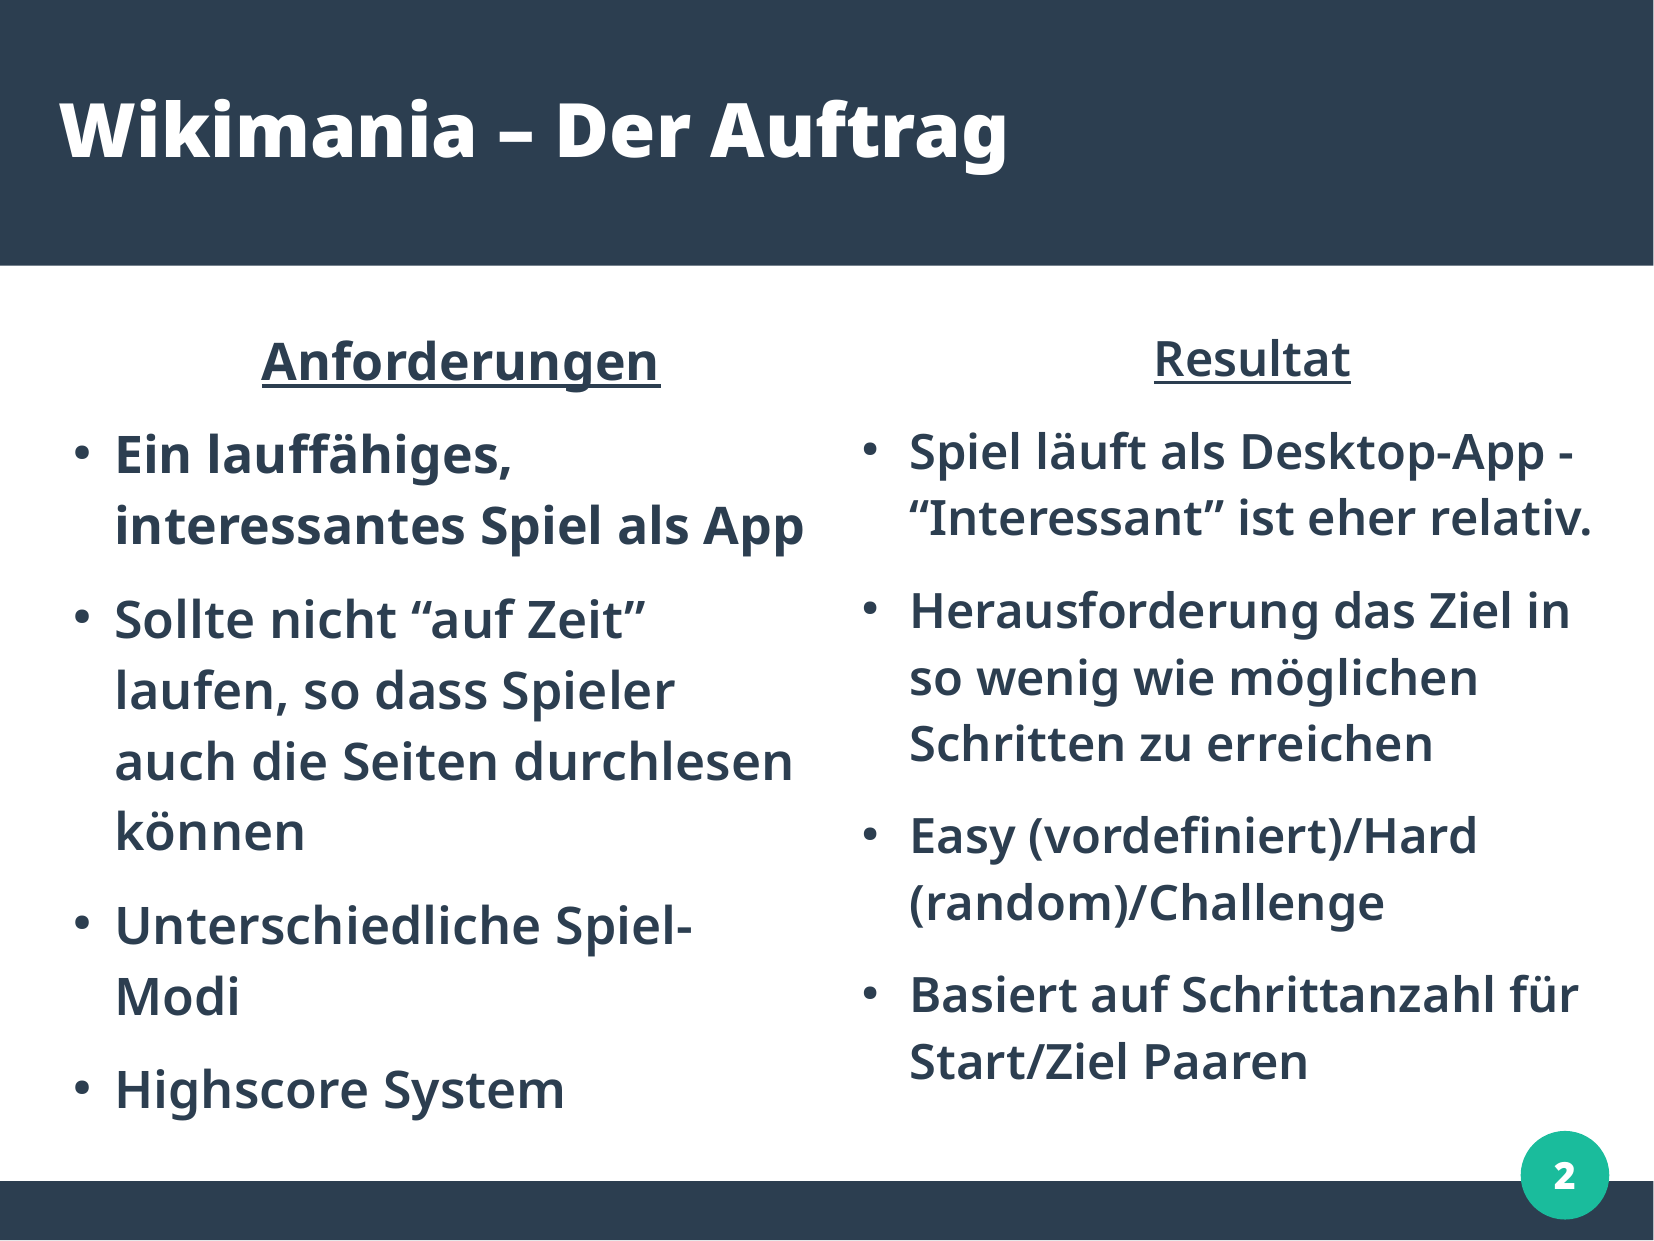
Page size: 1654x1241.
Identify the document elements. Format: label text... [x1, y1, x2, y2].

title Wikimania – Der Auftrag [59, 49, 1595, 207]
list Anforderungen Ein lauffähiges, interessantes Spiel als App Sollte nicht “auf Zeit” laufen, so dass Spieler auch die Seiten durchlesen können Unterschiedliche Spiel-Modi Highscore System [59, 324, 809, 1152]
list Resultat Spiel läuft als Desktop-App - “Interessant” ist eher relativ. Herausforderung das Ziel in so wenig wie möglichen Schritten zu erreichen Easy (vordefiniert)/Hard (random)/Challenge Basiert auf Schrittanzahl für Start/Ziel Paaren [845, 324, 1596, 1152]
